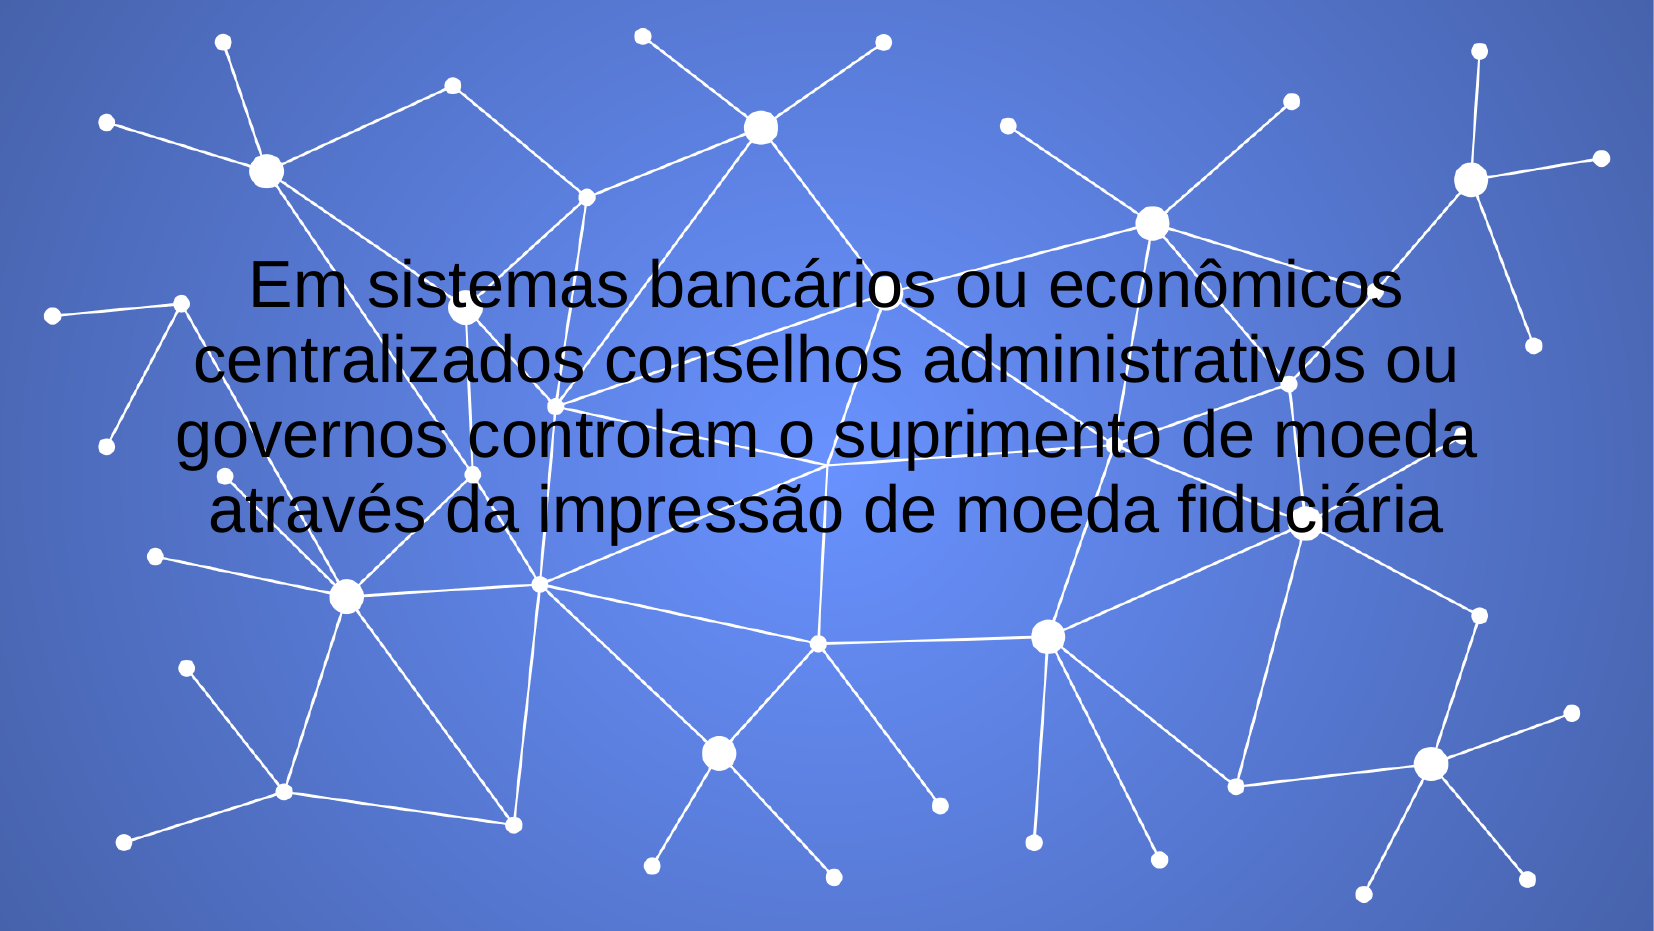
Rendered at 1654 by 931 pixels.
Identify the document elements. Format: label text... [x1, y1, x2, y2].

subtitle Em sistemas bancários ou econômicos centralizados conselhos administrativos ou governos controlam o suprimento de moeda através da impressão de moeda fiduciária [82, 37, 1571, 757]
picture [0, 0, 1654, 931]
